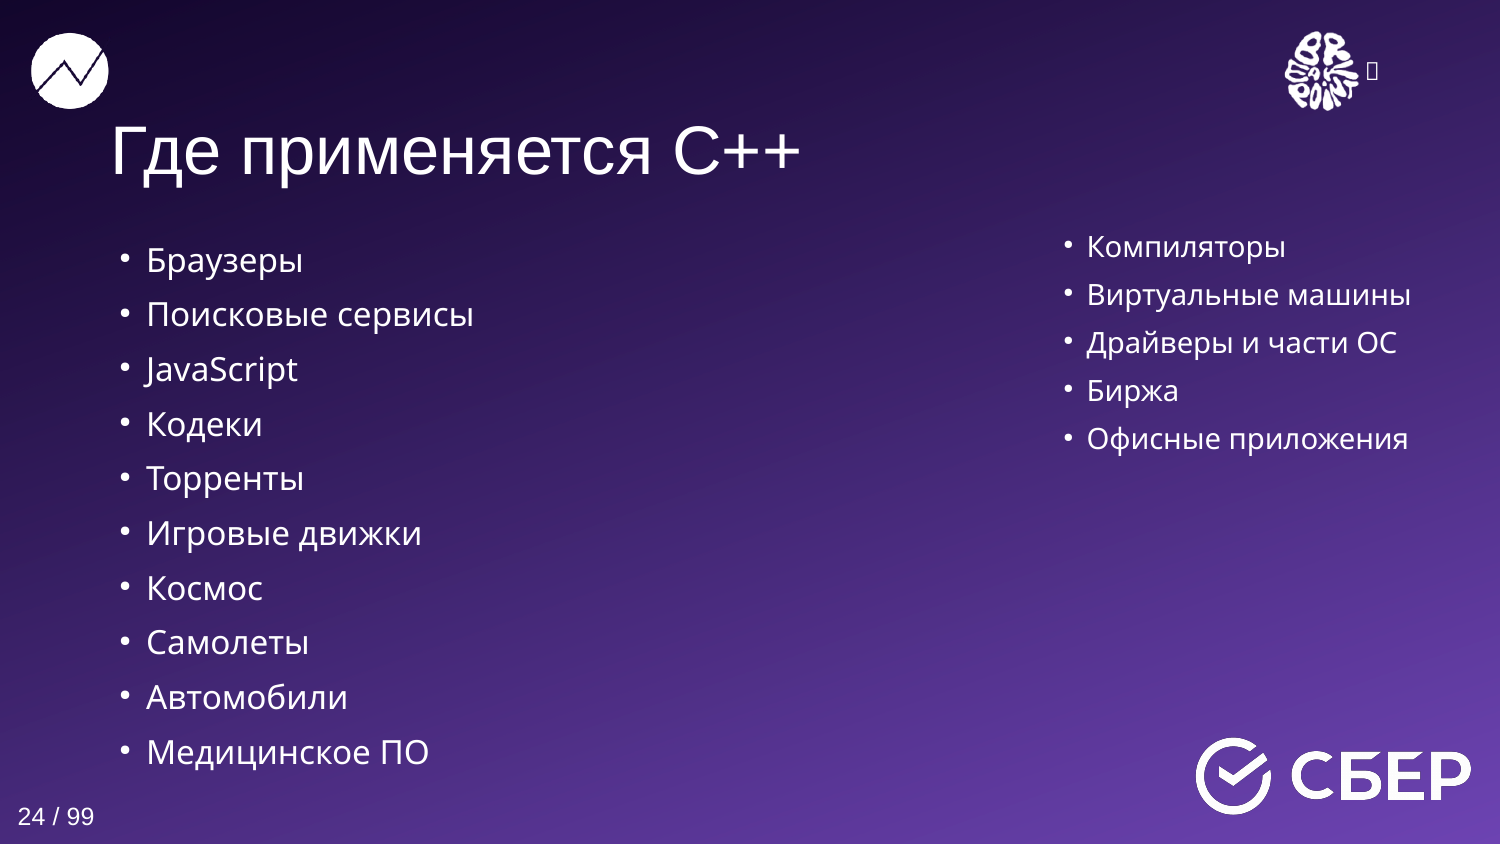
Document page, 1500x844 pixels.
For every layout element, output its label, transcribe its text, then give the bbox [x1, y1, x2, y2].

picture [0, 0, 1500, 844]
text_box <number> / 99 [2, 795, 632, 839]
text_box 🐙 [1364, 36, 1489, 107]
list Компиляторы Виртуальные машины Драйверы и части ОС Биржа Офисные приложения [1048, 189, 1433, 526]
title Где применяется C++ [103, 100, 1397, 205]
list Браузеры Поисковые сервисы JavaScript Кодеки Торренты Игровые движки Космос Самолеты Автомобили Медицинское ПО [103, 195, 488, 788]
